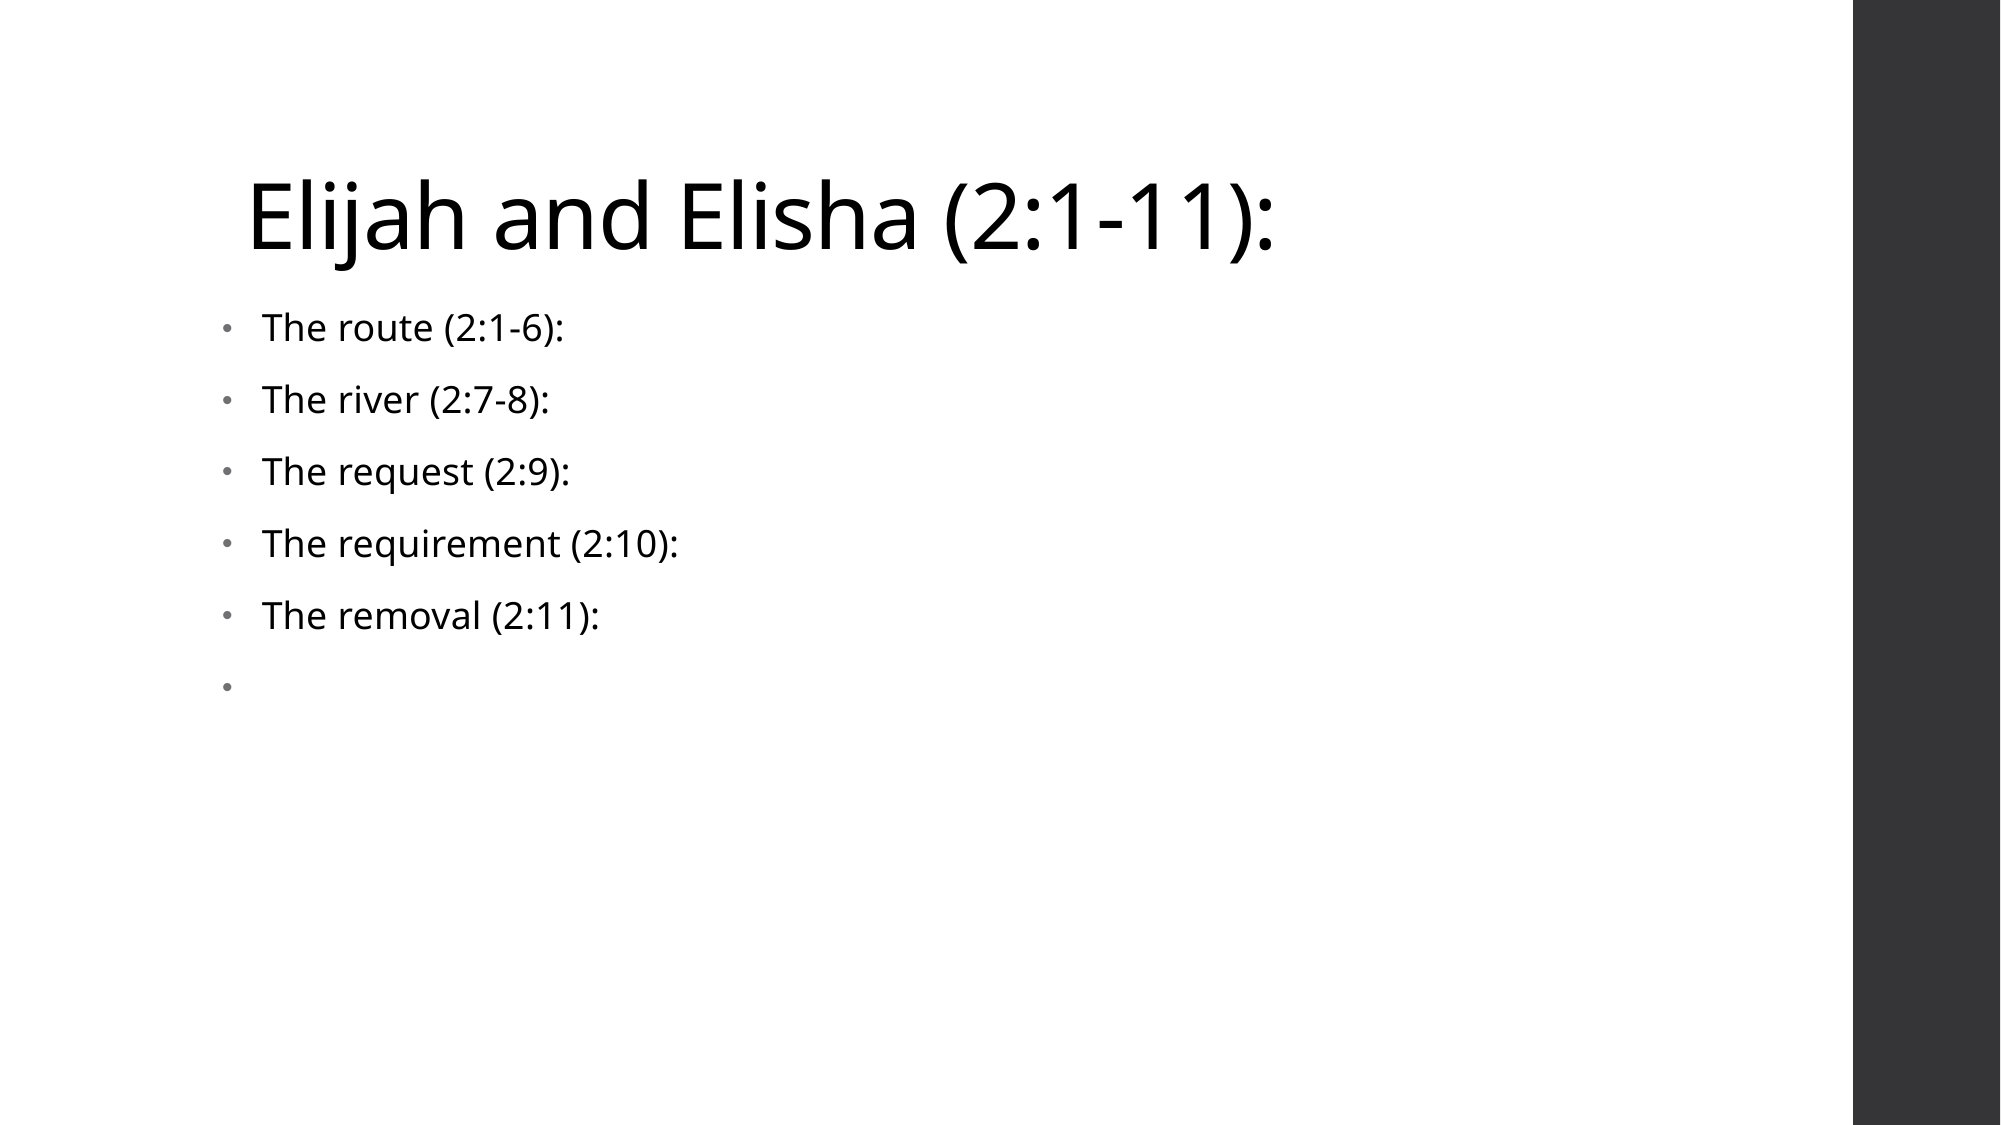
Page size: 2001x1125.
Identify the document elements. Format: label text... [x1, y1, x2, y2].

list The route (2:1-6): The river (2:7-8): The request (2:9): The requirement (2:10): The removal (2:11): [206, 299, 1617, 1014]
title Elijah and Elisha (2:1-11): [206, 60, 1797, 278]
